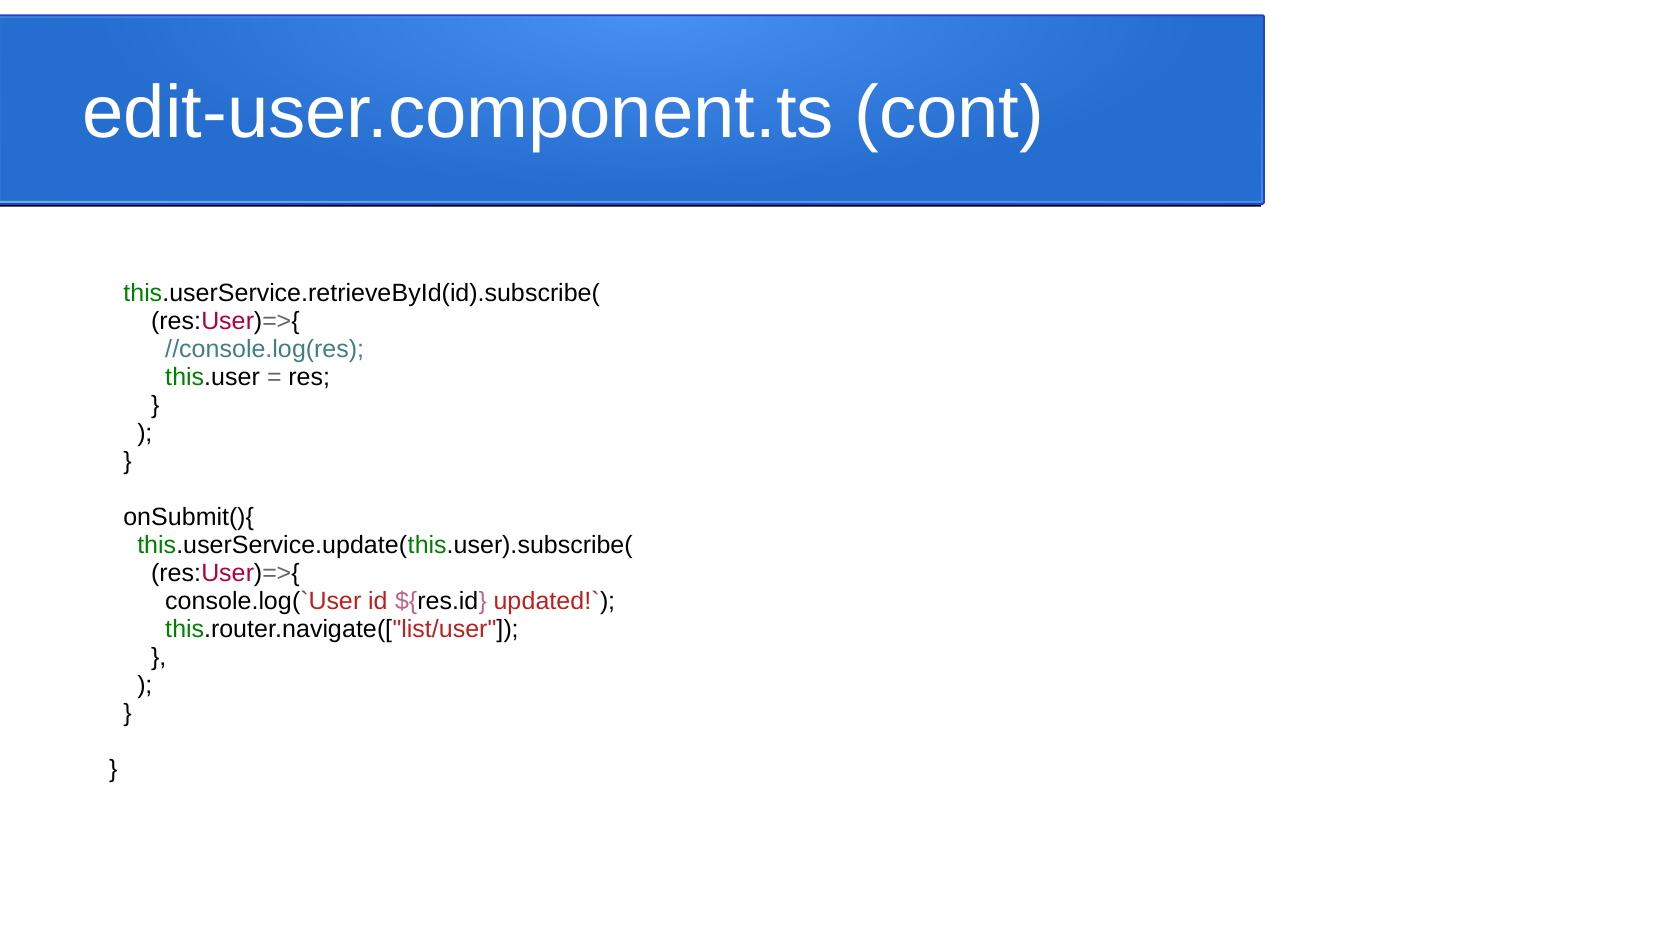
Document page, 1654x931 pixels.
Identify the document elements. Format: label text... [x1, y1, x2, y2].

text_box this.userService.retrieveById(id).subscribe( (res:User)=>{ //console.log(res); this.user = res; } ); } onSubmit(){ this.userService.update(this.user).subscribe( (res:User)=>{ console.log(`User id ${res.id} updated!`); this.router.navigate(["list/user"]); }, ); } } [94, 271, 1418, 819]
title edit-user.component.ts (cont) [82, 35, 1235, 189]
